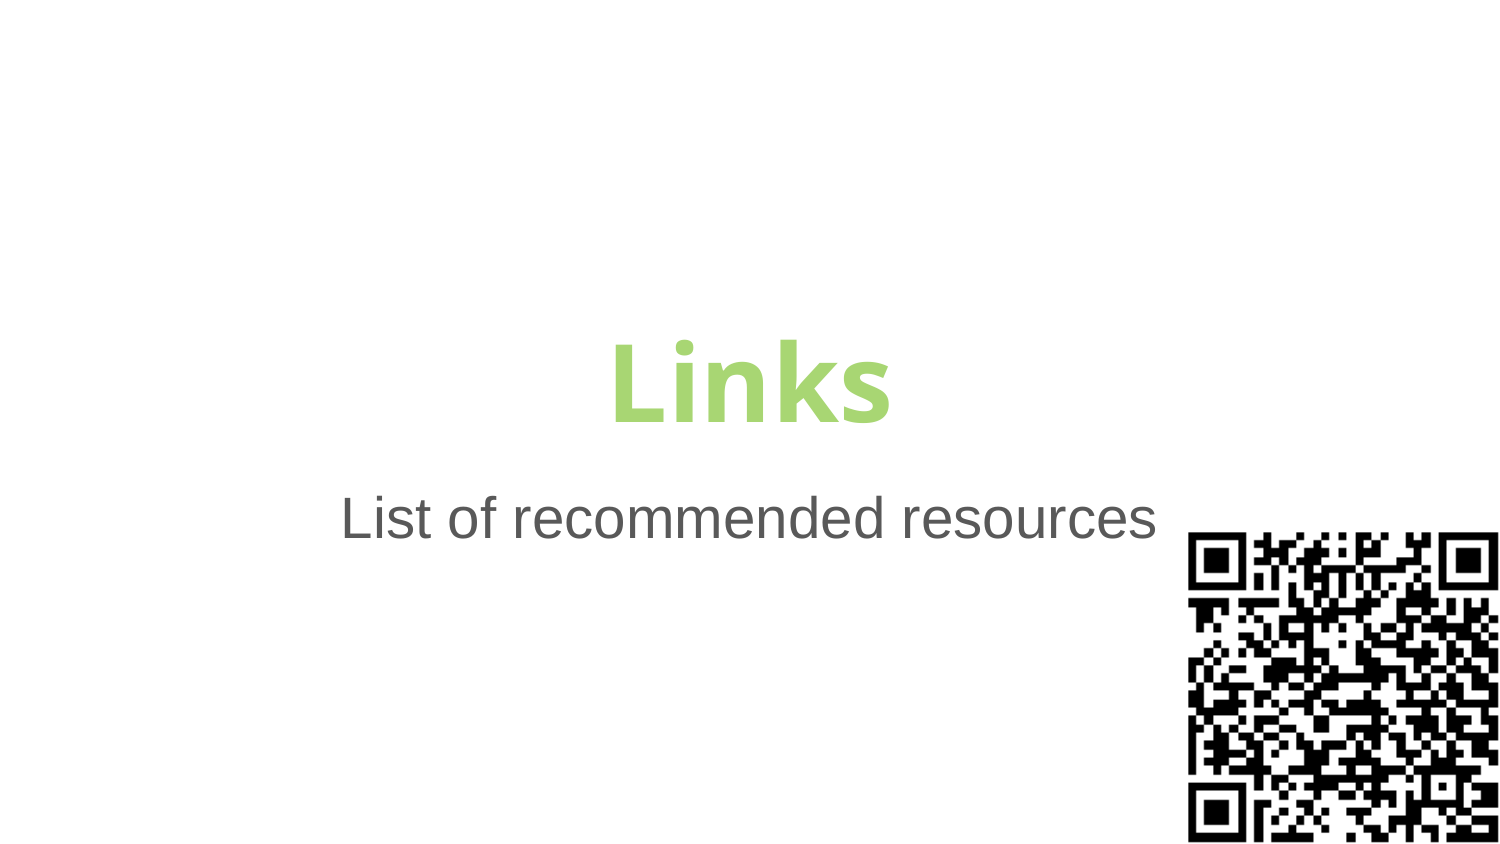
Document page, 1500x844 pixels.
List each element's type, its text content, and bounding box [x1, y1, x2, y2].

picture [1187, 531, 1500, 844]
title Links [51, 122, 1449, 459]
subtitle List of recommended resources [51, 464, 1449, 595]
